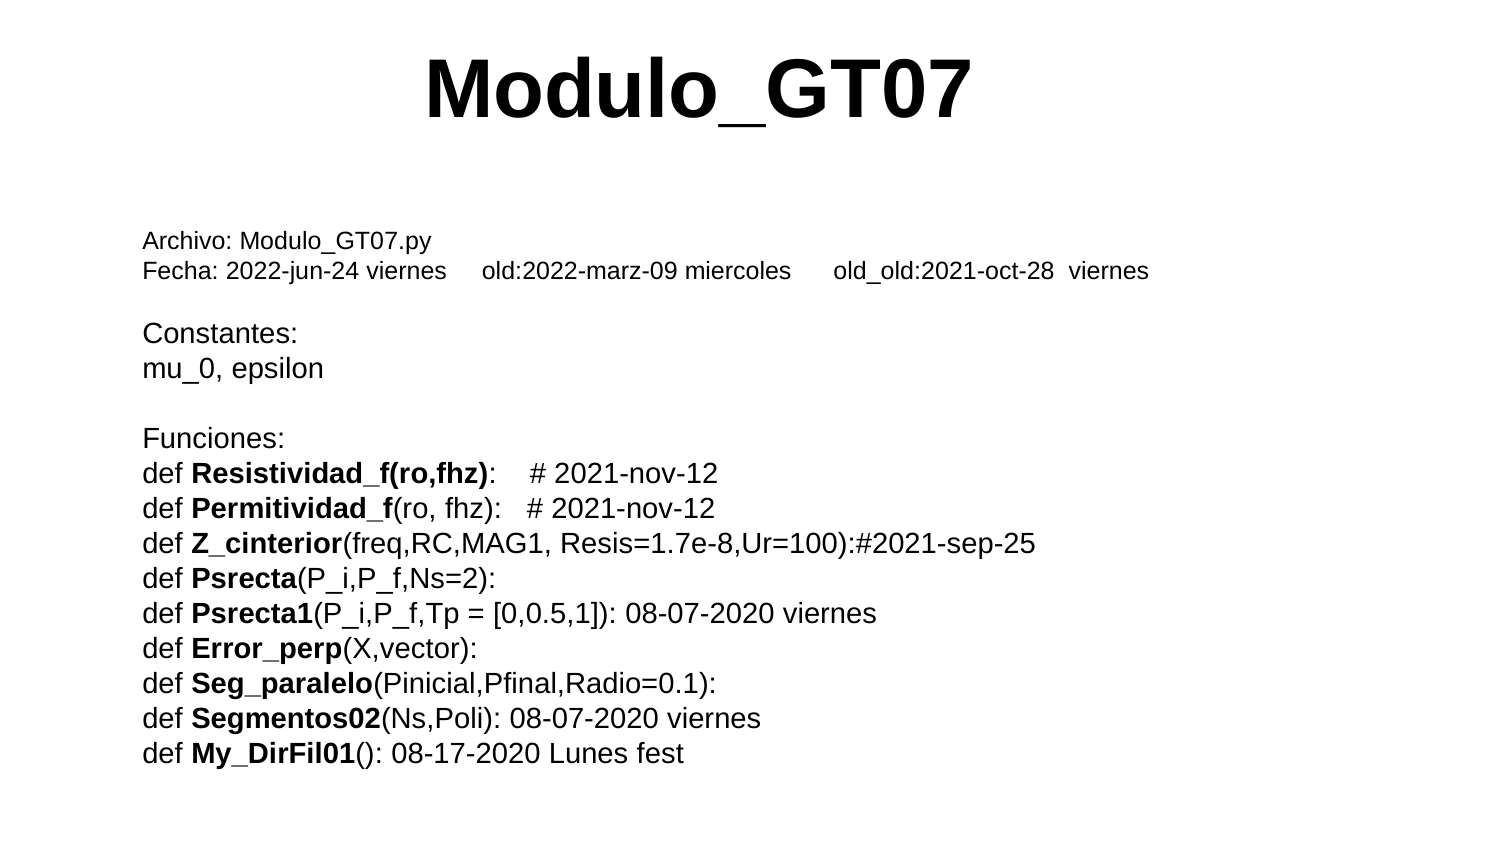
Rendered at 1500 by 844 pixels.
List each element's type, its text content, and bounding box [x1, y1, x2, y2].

text_box Archivo: Modulo_GT07.py Fecha: 2022-jun-24 viernes old:2022-marz-09 miercoles old_old:2021-oct-28 viernes Constantes: mu_0, epsilon Funciones: def Resistividad_f(ro,fhz): # 2021-nov-12 def Permitividad_f(ro, fhz): # 2021-nov-12 def Z_cinterior(freq,RC,MAG1, Resis=1.7e-8,Ur=100):#2021-sep-25 def Psrecta(P_i,P_f,Ns=2): def Psrecta1(P_i,P_f,Tp = [0,0.5,1]): 08-07-2020 viernes def Error_perp(X,vector): def Seg_paralelo(Pinicial,Pfinal,Radio=0.1): def Segmentos02(Ns,Poli): 08-07-2020 viernes def My_DirFil01(): 08-17-2020 Lunes fest [127, 209, 1373, 819]
text_box Modulo_GT07 [409, 19, 1039, 150]
